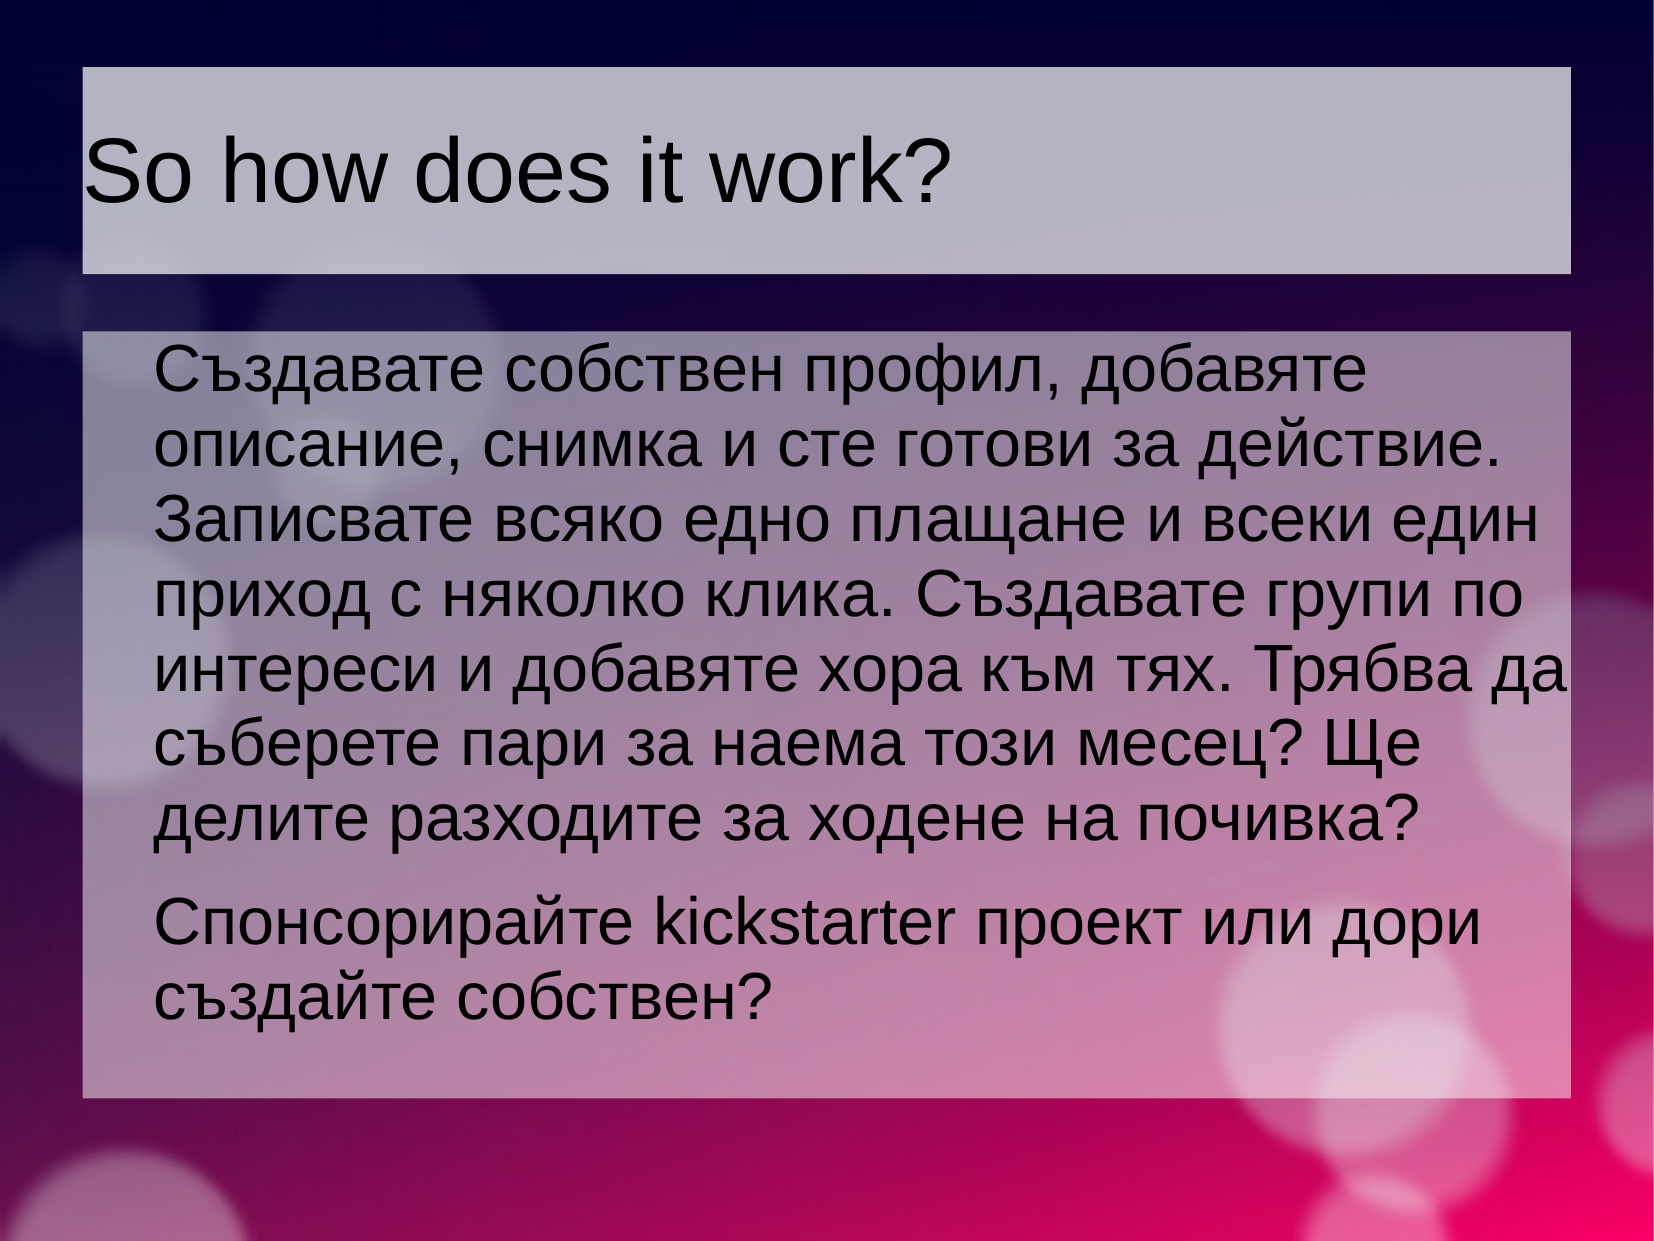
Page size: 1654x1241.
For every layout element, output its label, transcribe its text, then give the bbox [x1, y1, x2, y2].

list Създавате собствен профил, добавяте описание, снимка и сте готови за действие. Записвате всяко едно плащане и всеки един приход с няколко клика. Създавате групи по интереси и добавяте хора към тях. Трябва да съберете пари за наема този месец? Ще делите разходите за ходене на почивка? Спонсорирайте kickstarter проект или дори създайте собствен? [82, 331, 1571, 1099]
picture [0, 0, 1654, 1241]
title So how does it work? [82, 67, 1571, 275]
